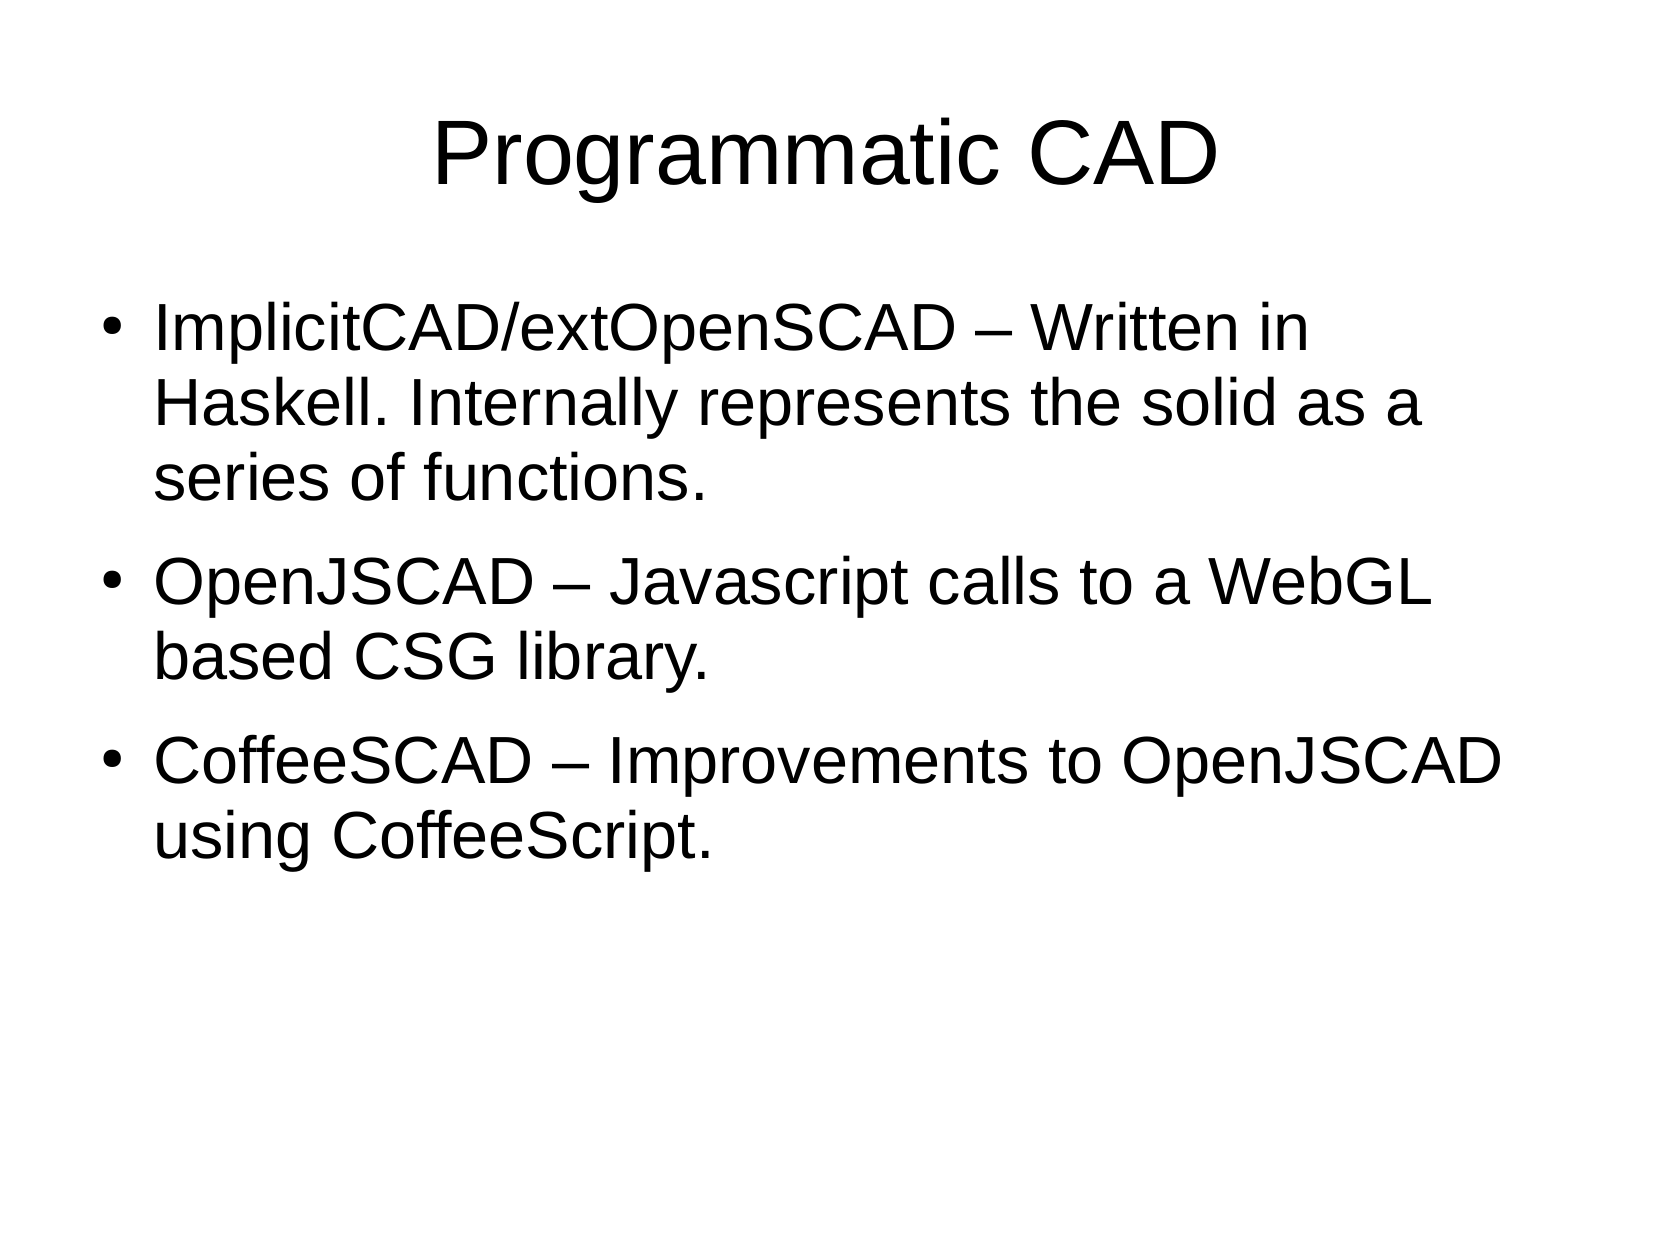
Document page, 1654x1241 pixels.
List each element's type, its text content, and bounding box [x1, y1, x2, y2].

list ImplicitCAD/extOpenSCAD – Written in Haskell. Internally represents the solid as a series of functions. OpenJSCAD – Javascript calls to a WebGL based CSG library. CoffeeSCAD – Improvements to OpenJSCAD using CoffeeScript. [82, 290, 1538, 1010]
title Programmatic CAD [82, 49, 1571, 257]
